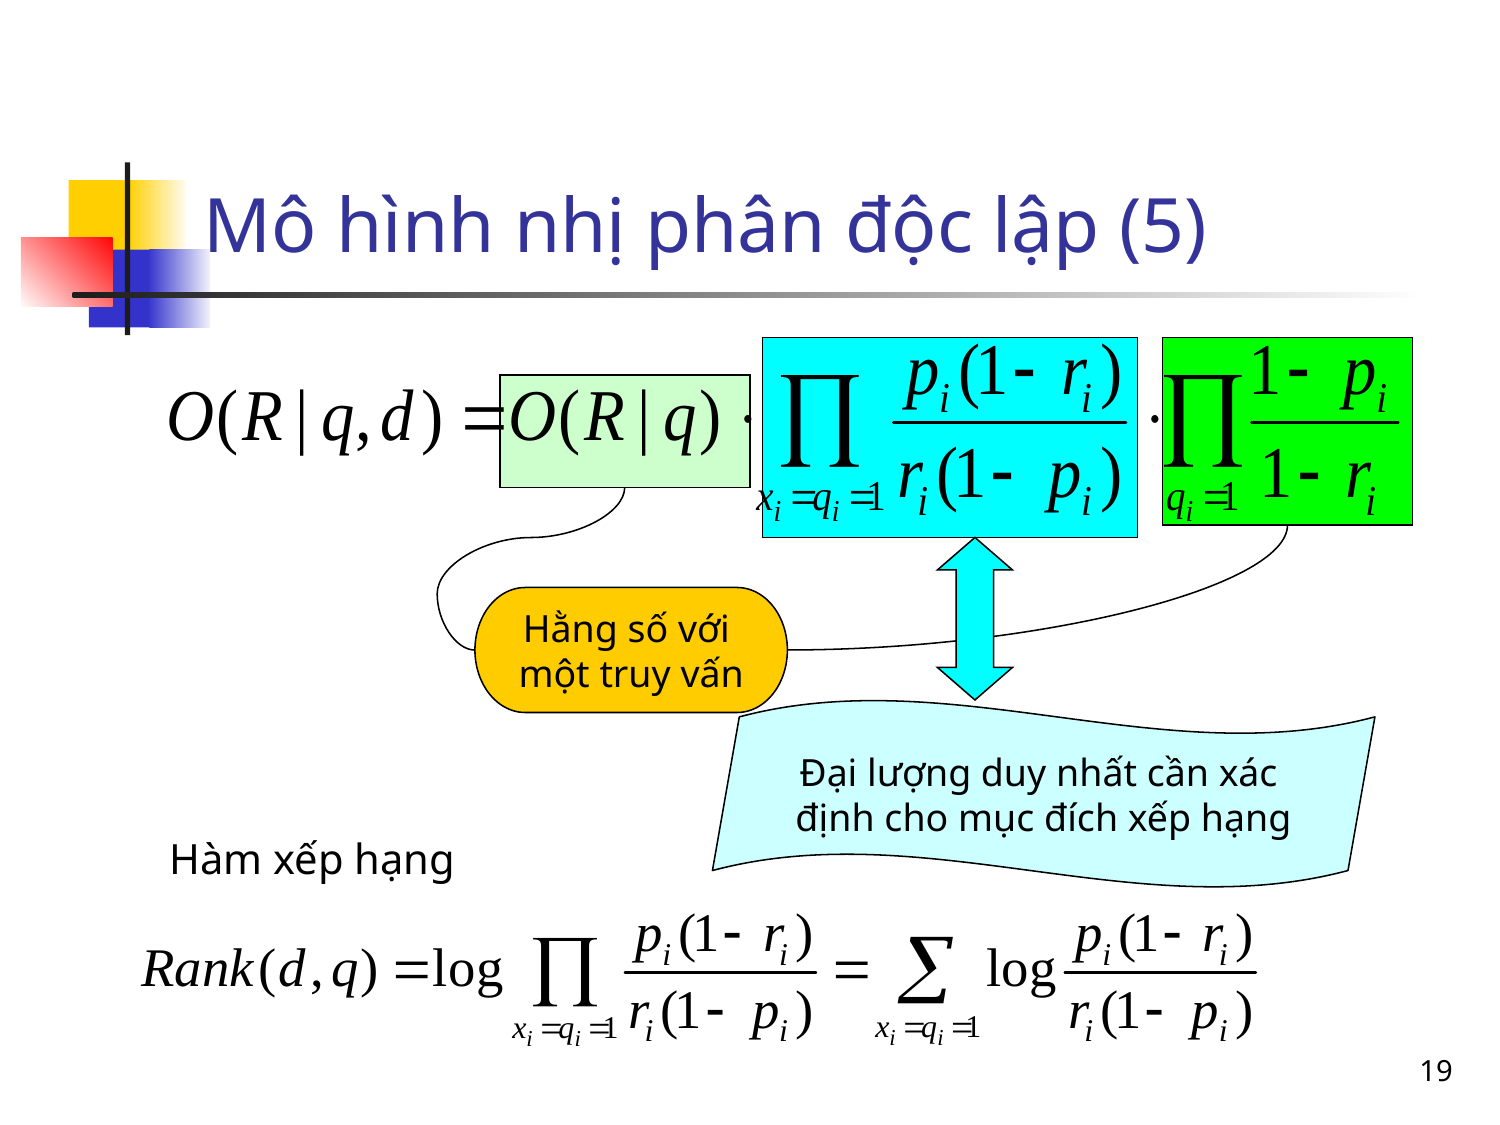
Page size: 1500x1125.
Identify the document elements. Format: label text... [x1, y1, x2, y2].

text_box Hàm xếp hạng [154, 825, 471, 890]
text_box Đại lượng duy nhất cần xác định cho mục đích xếp hạng [712, 700, 1375, 887]
title Mô hình nhị phân độc lập (5) [188, 35, 1468, 275]
picture [158, 324, 1413, 538]
picture [131, 900, 1267, 1059]
text_box [937, 538, 1013, 700]
text_box Hằng số với một truy vấn [474, 587, 788, 713]
slide_number <number> [1155, 1024, 1468, 1100]
